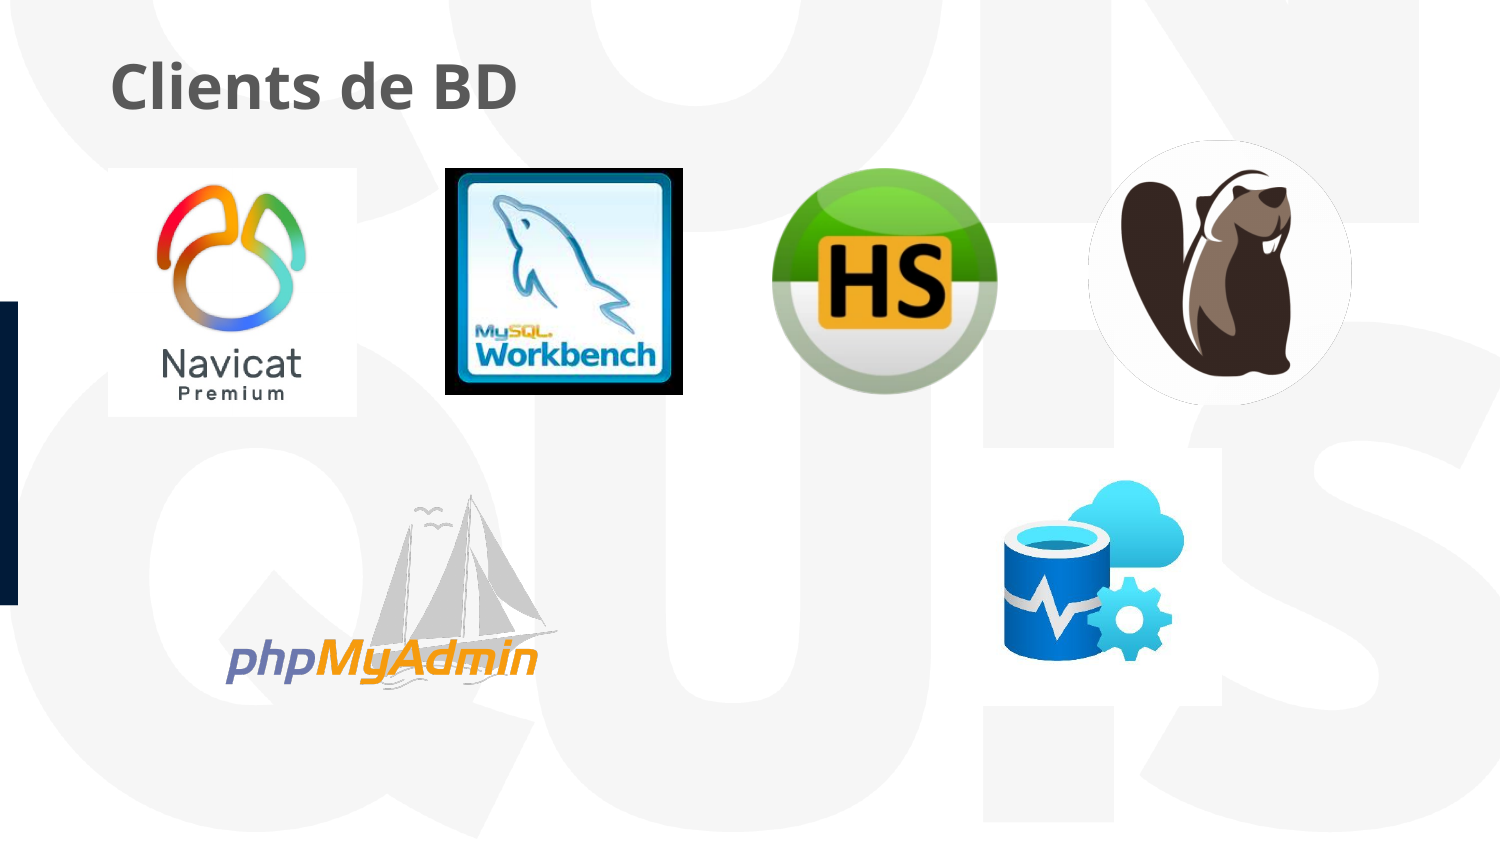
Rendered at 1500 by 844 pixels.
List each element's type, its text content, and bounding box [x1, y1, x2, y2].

list Clients de BD [97, 38, 1440, 140]
picture [0, 0, 1500, 844]
